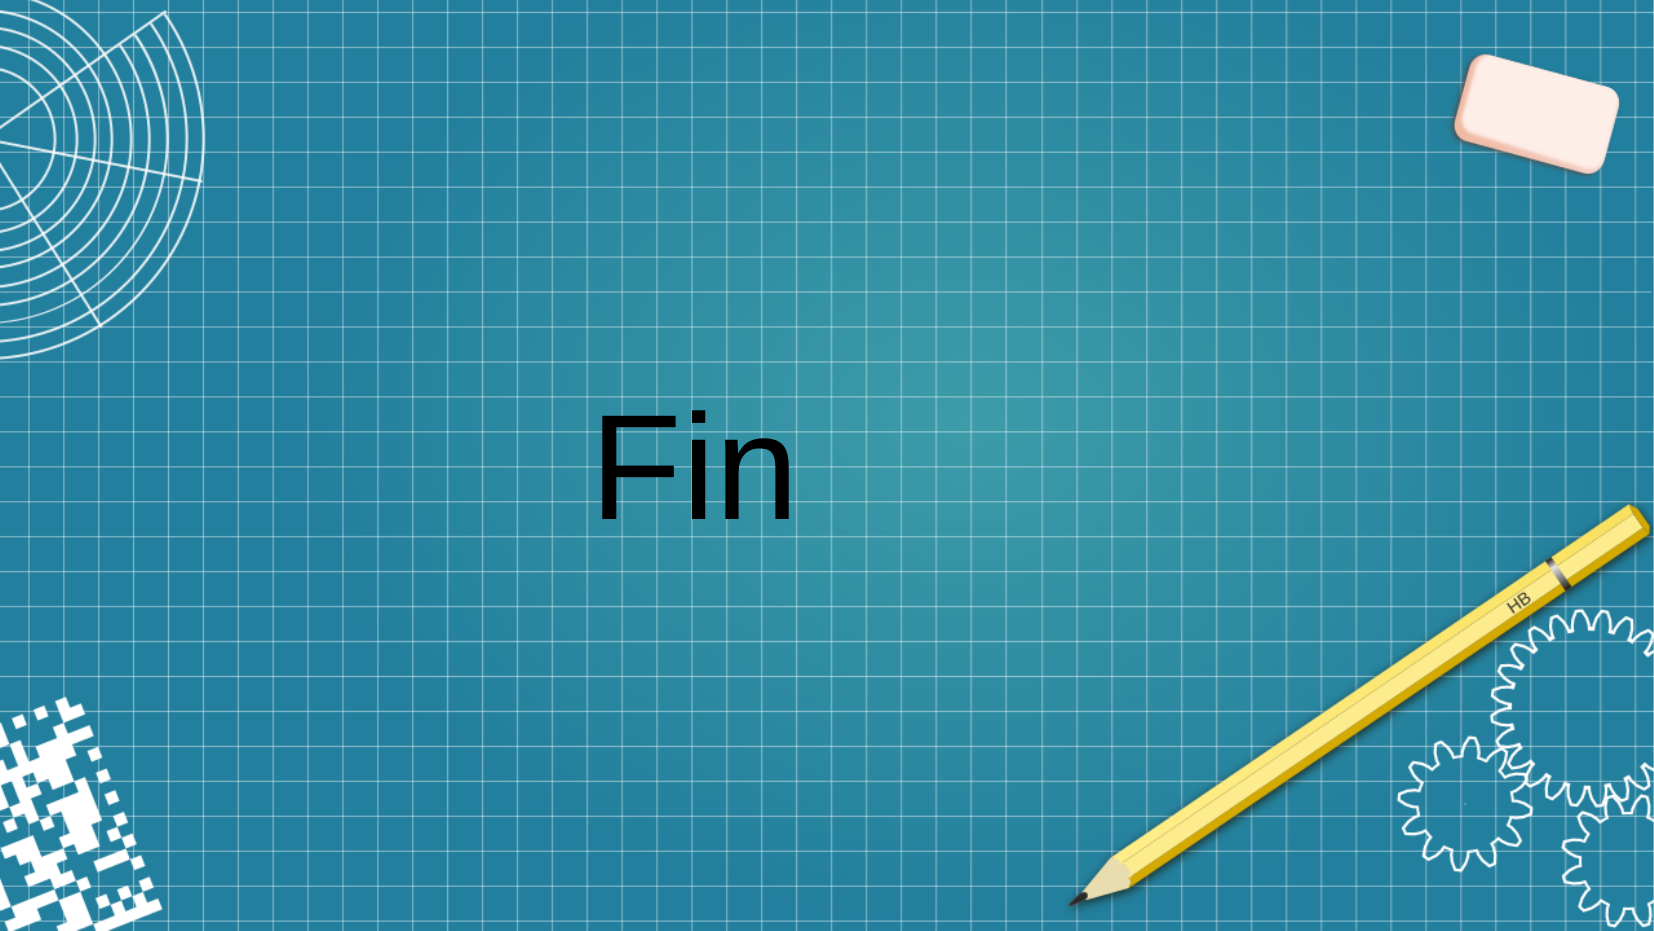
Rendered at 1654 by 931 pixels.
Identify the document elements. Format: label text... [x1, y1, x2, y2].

picture [0, 0, 1654, 931]
title Fin [590, 383, 886, 552]
